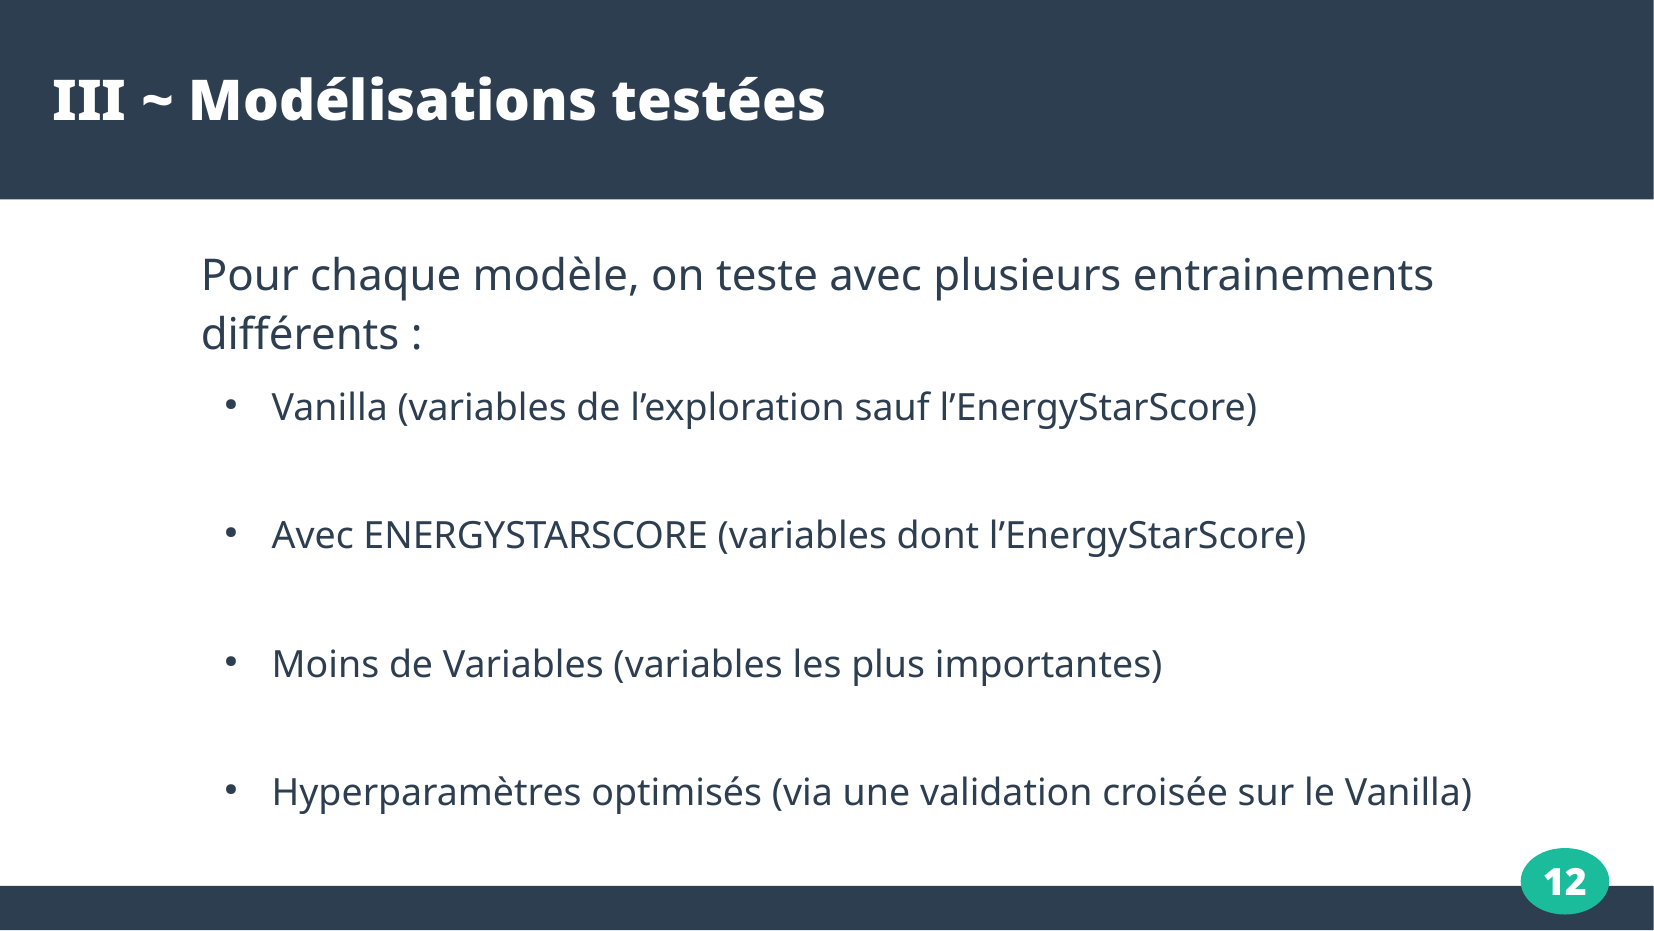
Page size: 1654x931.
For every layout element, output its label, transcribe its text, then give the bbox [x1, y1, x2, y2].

title III ~ Modélisations testées [0, 39, 1621, 158]
list Pour chaque modèle, on teste avec plusieurs entrainements différents : Vanilla (variables de l’exploration sauf l’EnergyStarScore) Avec ENERGYSTARSCORE (variables dont l’EnergyStarScore) Moins de Variables (variables les plus importantes) Hyperparamètres optimisés (via une validation croisée sur le Vanilla) [59, 243, 1595, 886]
